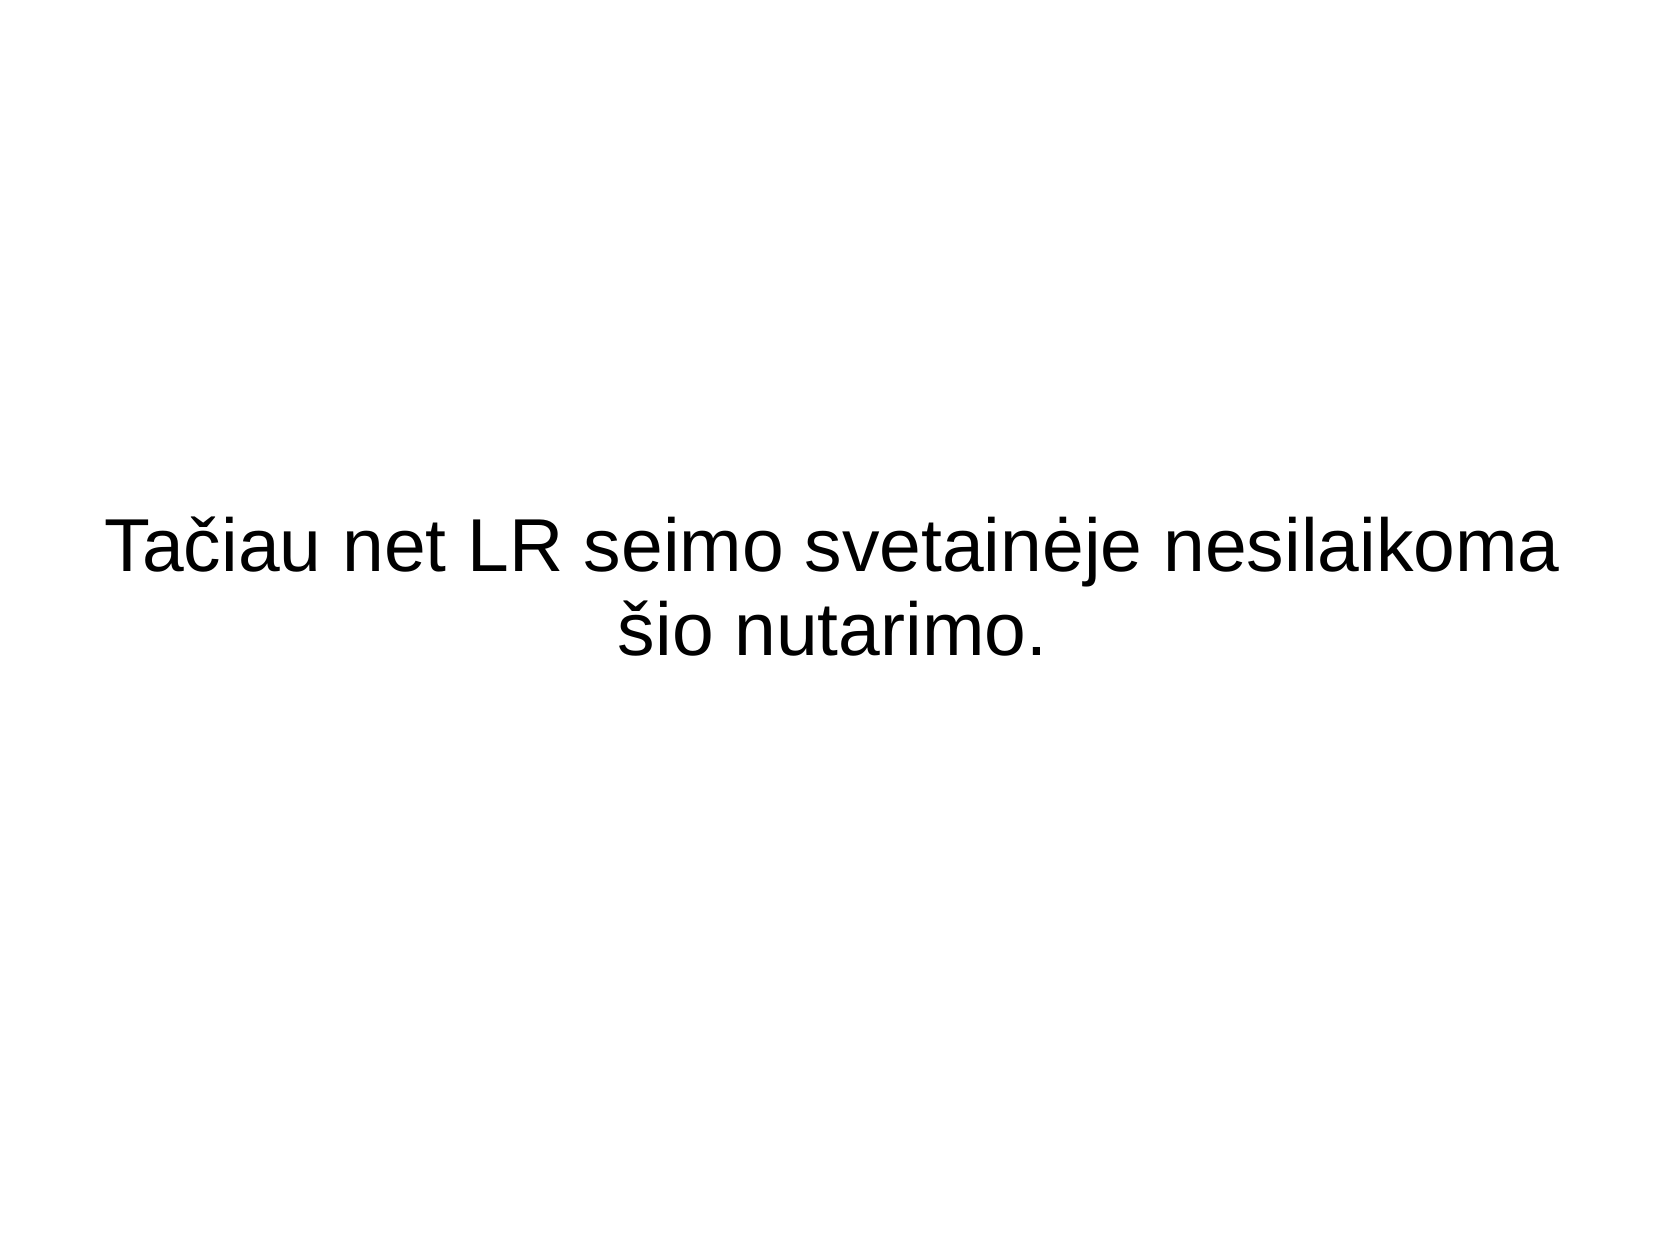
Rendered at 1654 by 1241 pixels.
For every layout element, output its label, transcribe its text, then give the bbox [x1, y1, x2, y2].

title Tačiau net LR seimo svetainėje nesilaikoma šio nutarimo. [88, 484, 1577, 692]
